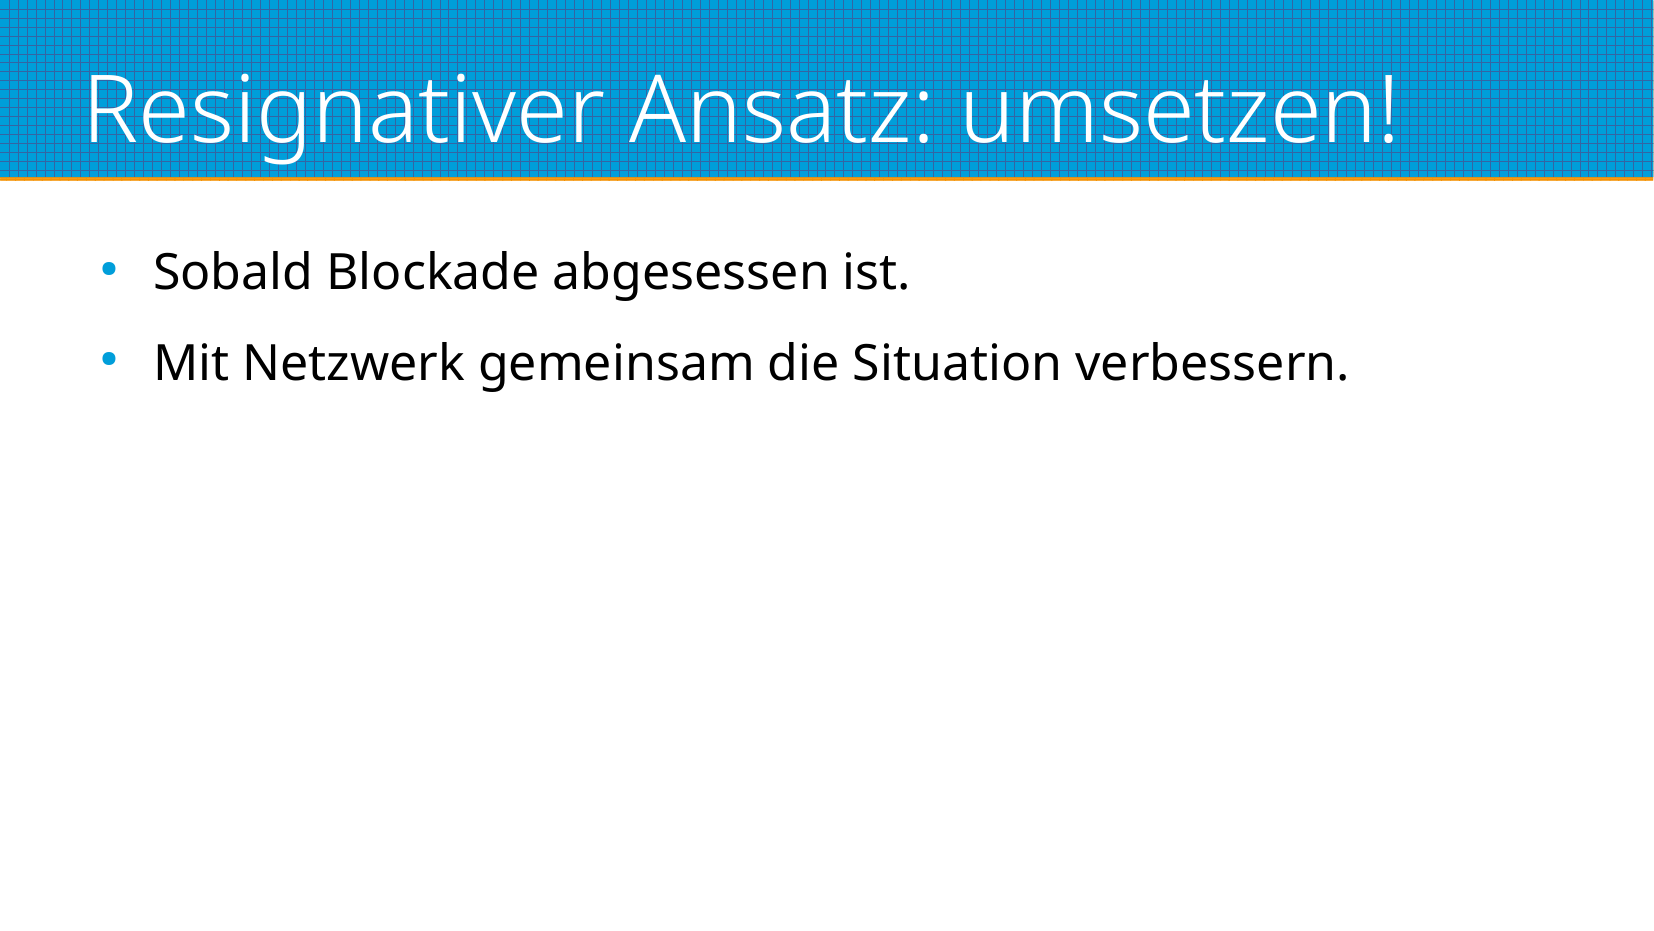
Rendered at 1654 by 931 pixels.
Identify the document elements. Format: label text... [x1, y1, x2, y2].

list Sobald Blockade abgesessen ist. Mit Netzwerk gemeinsam die Situation verbessern. [82, 236, 1563, 811]
title Resignativer Ansatz: umsetzen! [82, 14, 1571, 171]
